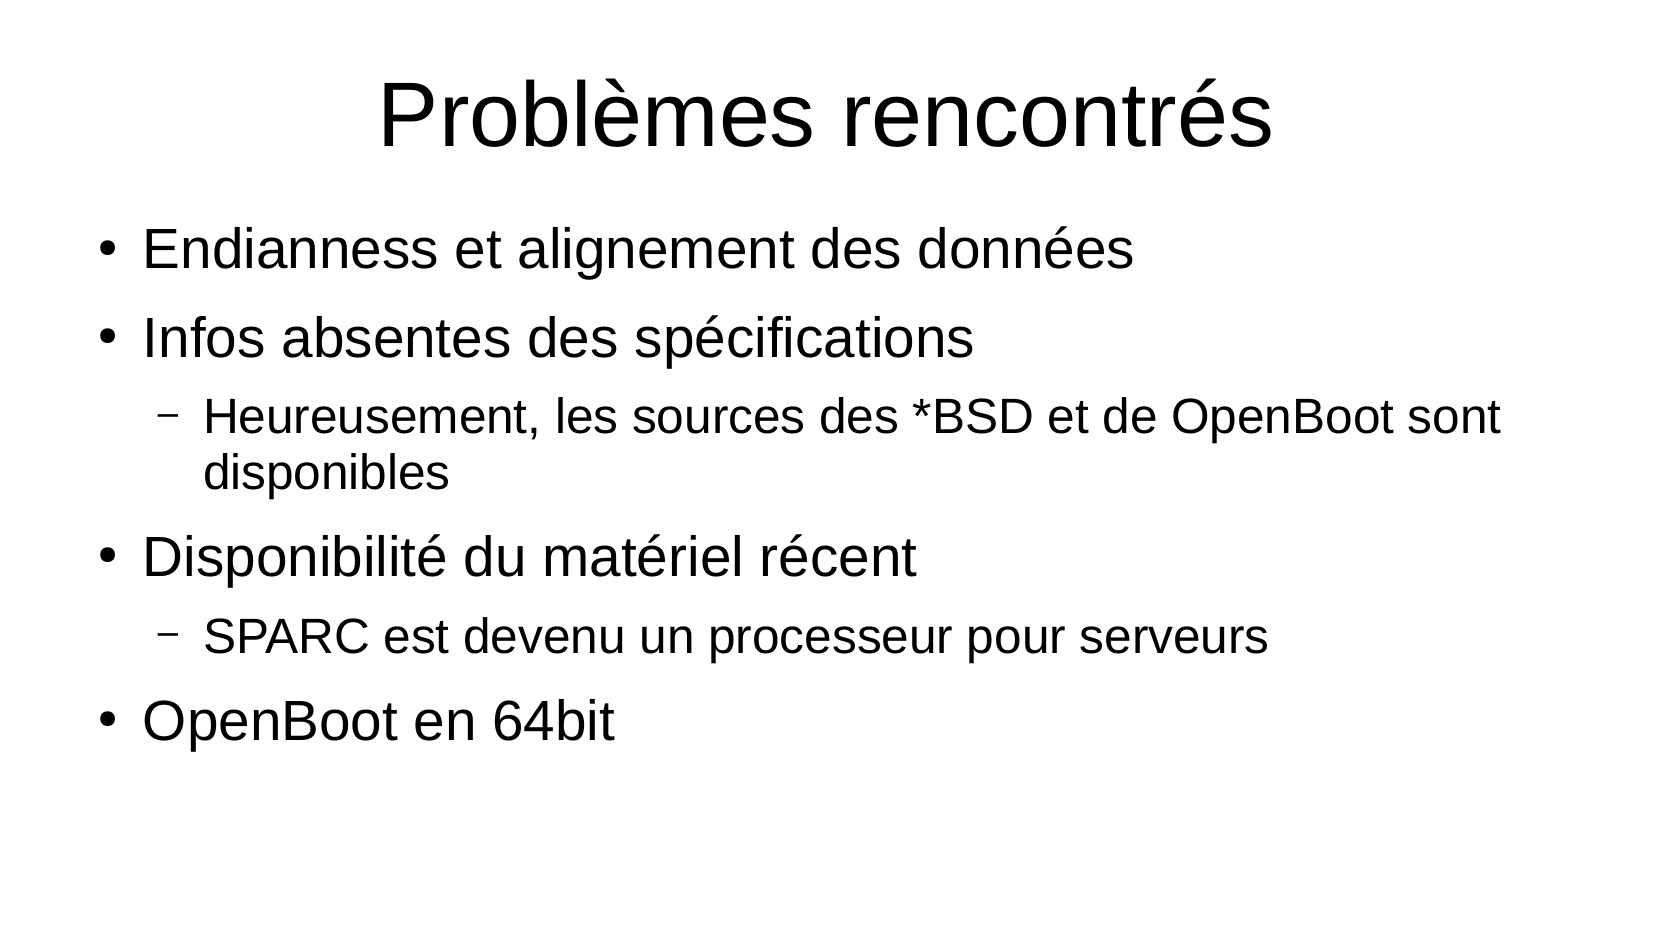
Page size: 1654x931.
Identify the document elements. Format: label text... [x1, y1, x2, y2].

title Problèmes rencontrés [82, 37, 1571, 193]
list Endianness et alignement des données Infos absentes des spécifications Heureusement, les sources des *BSD et de OpenBoot sont disponibles Disponibilité du matériel récent SPARC est devenu un processeur pour serveurs OpenBoot en 64bit [82, 217, 1571, 758]
